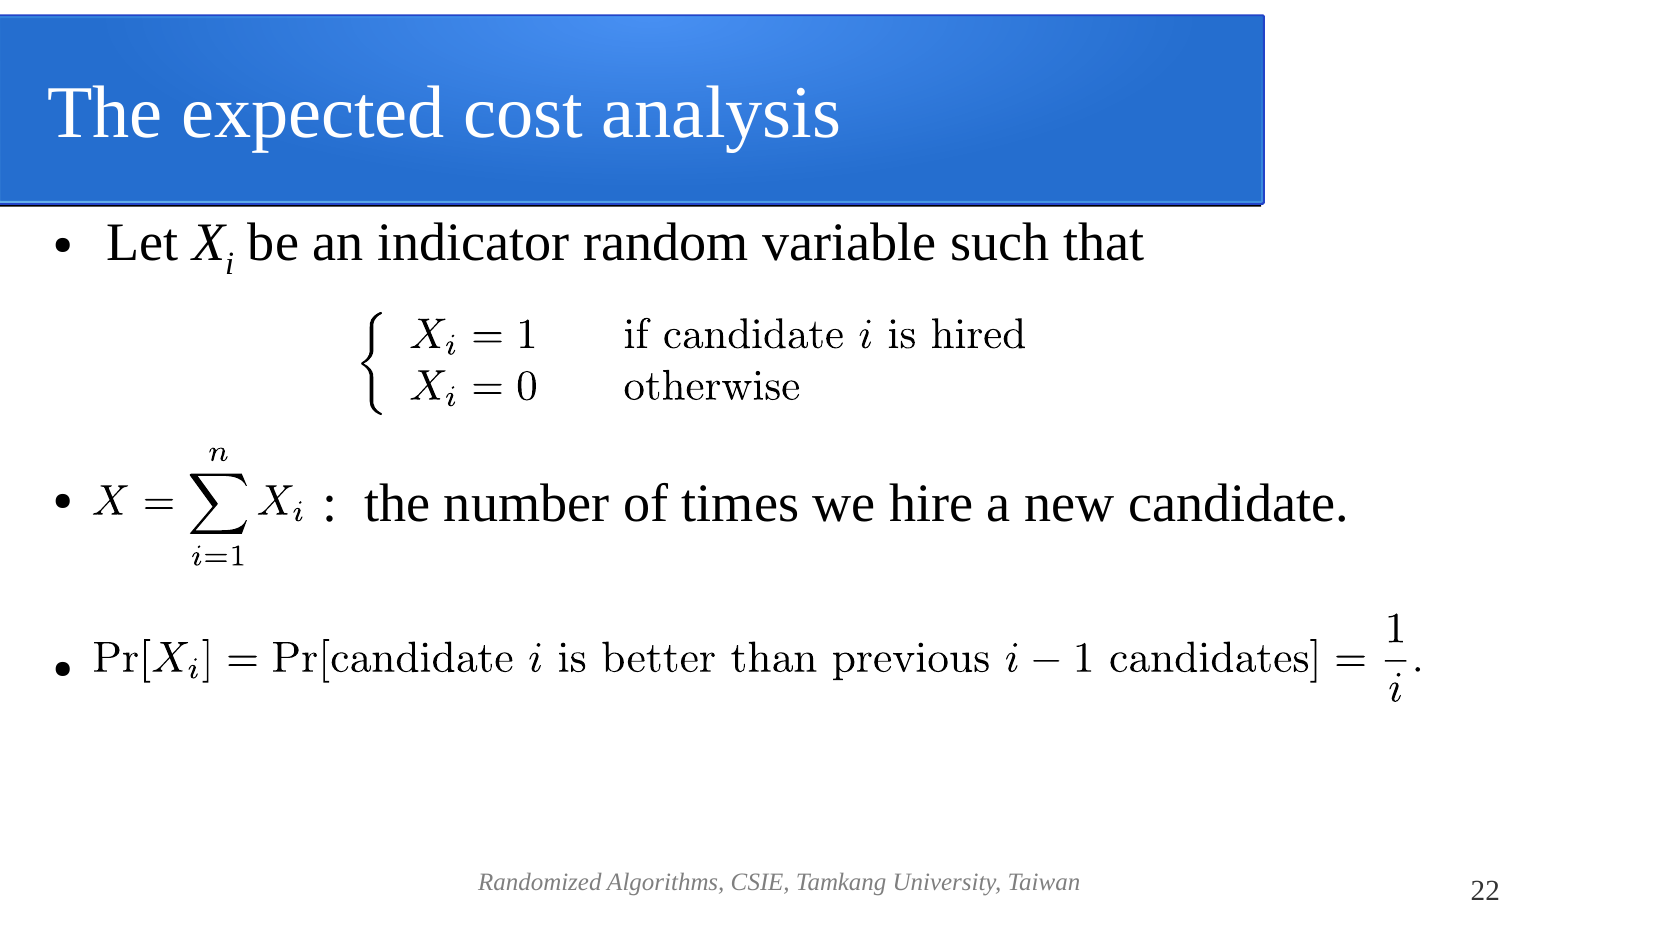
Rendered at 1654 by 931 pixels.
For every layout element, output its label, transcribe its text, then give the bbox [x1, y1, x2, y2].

list Let Xi be an indicator random variable such that : the number of times we hire a new candidate. [35, 212, 1524, 764]
picture [91, 447, 303, 566]
picture [92, 613, 1421, 702]
title The expected cost analysis [47, 35, 1199, 189]
picture [353, 310, 1027, 417]
